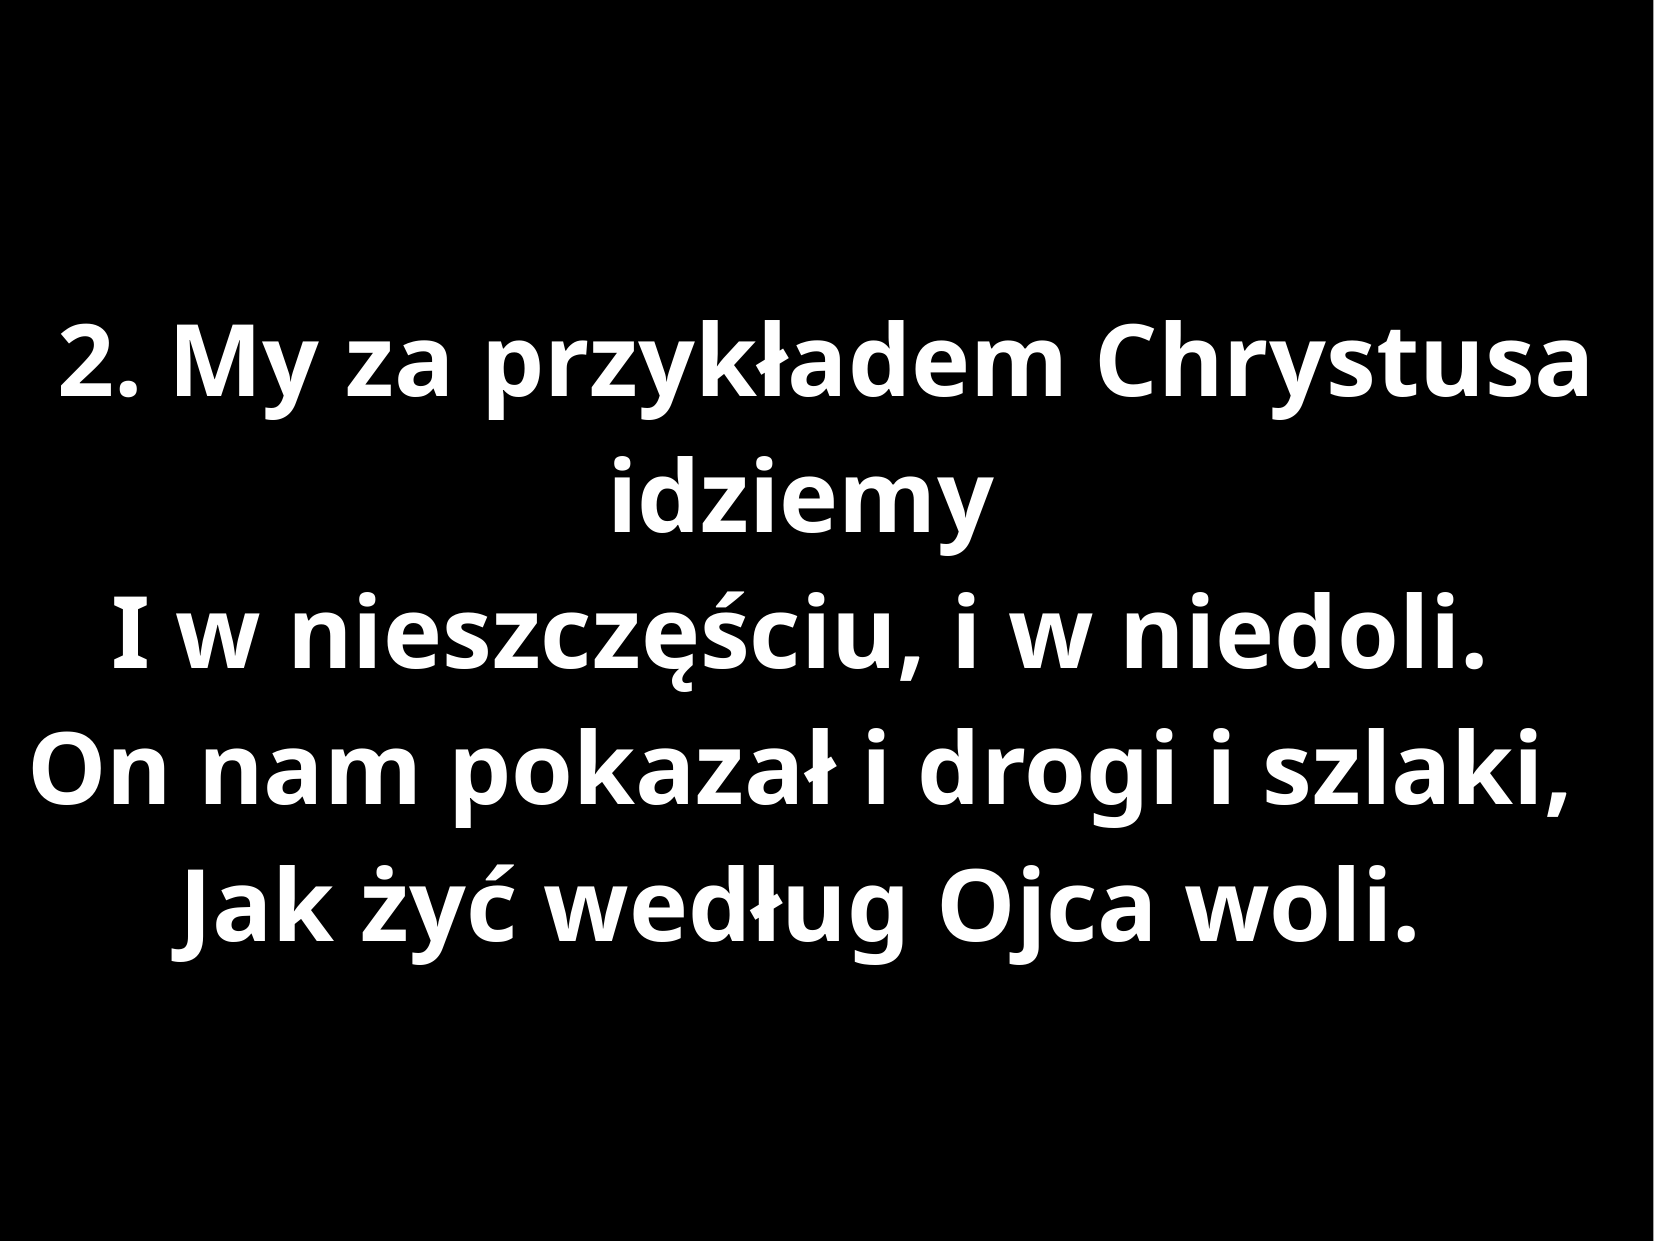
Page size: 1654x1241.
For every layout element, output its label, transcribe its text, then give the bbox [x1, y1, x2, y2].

title 2. My za przykładem Chrystusa idziemy I w nieszczęściu, i w niedoli. On nam pokazał i drogi i szlaki, Jak żyć według Ojca woli. [0, 0, 1654, 1241]
